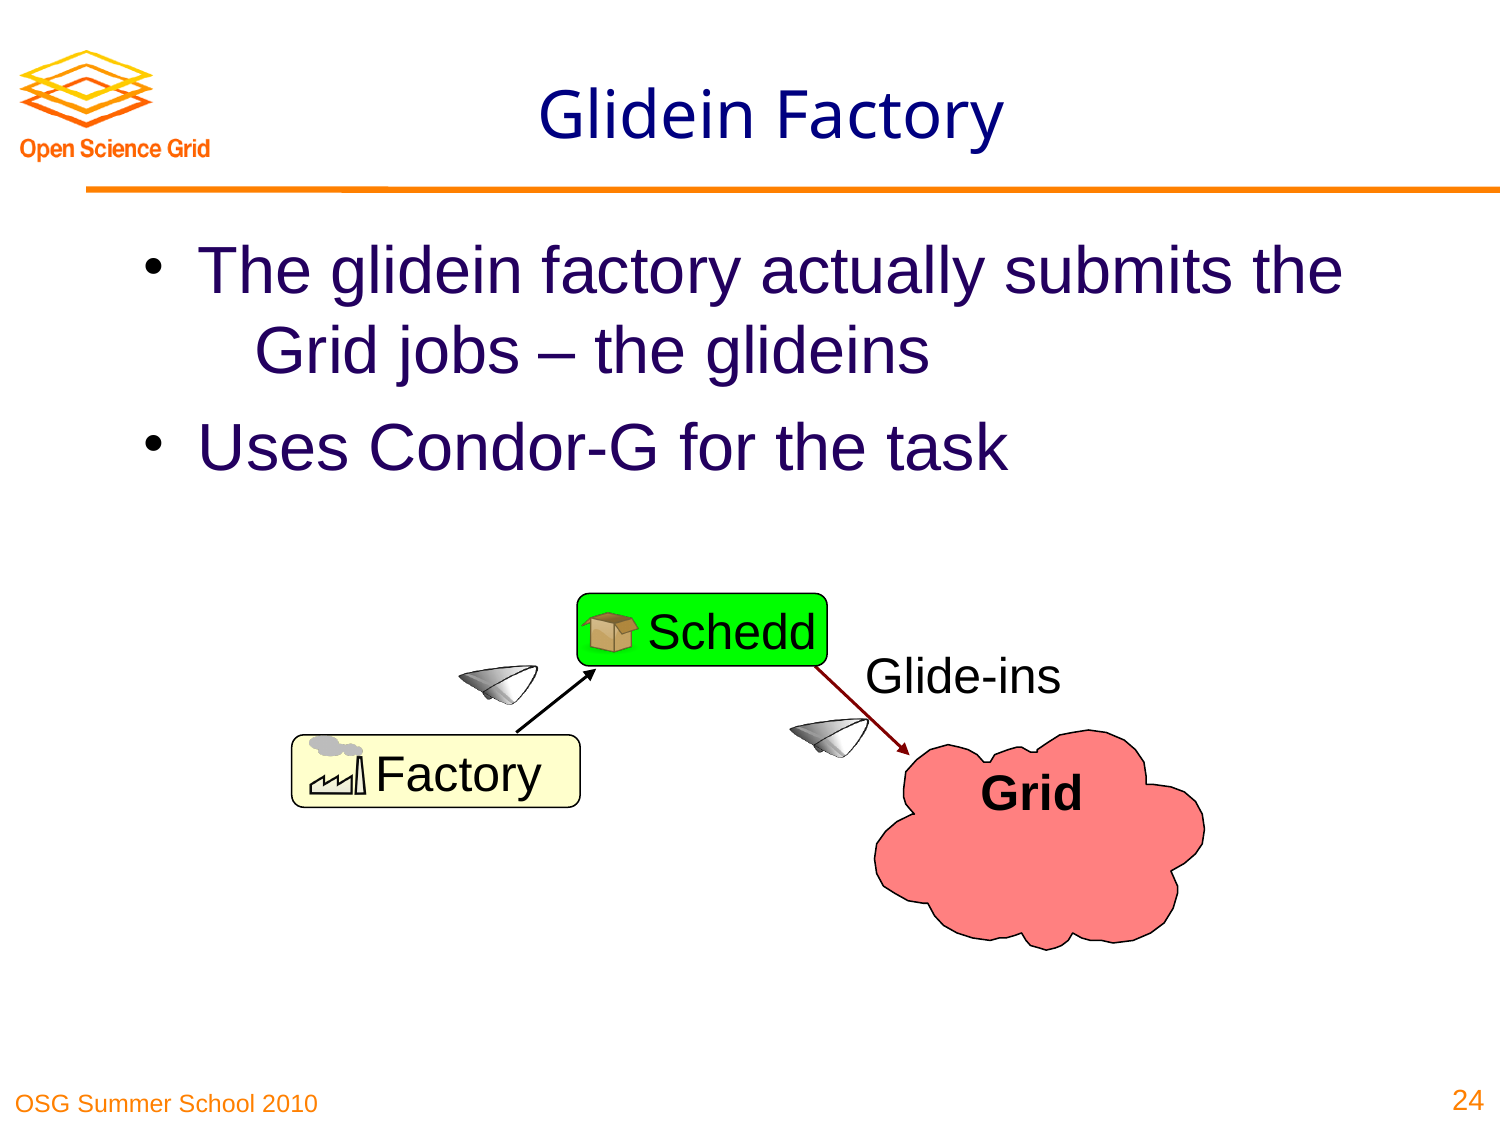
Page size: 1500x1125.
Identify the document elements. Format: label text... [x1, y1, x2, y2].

text_box Factory [291, 734, 581, 808]
list The glidein factory actually submits the Grid jobs – the glideins Uses Condor-G for the task [127, 218, 1402, 987]
picture [0, 27, 201, 179]
text_box Glide-ins [849, 636, 1077, 712]
title Glidein Factory [201, 18, 1341, 206]
picture [767, 702, 894, 763]
picture [309, 734, 370, 795]
text_box Schedd [577, 593, 828, 666]
text_box Grid [874, 729, 1205, 951]
picture [579, 612, 640, 659]
picture [436, 649, 563, 710]
